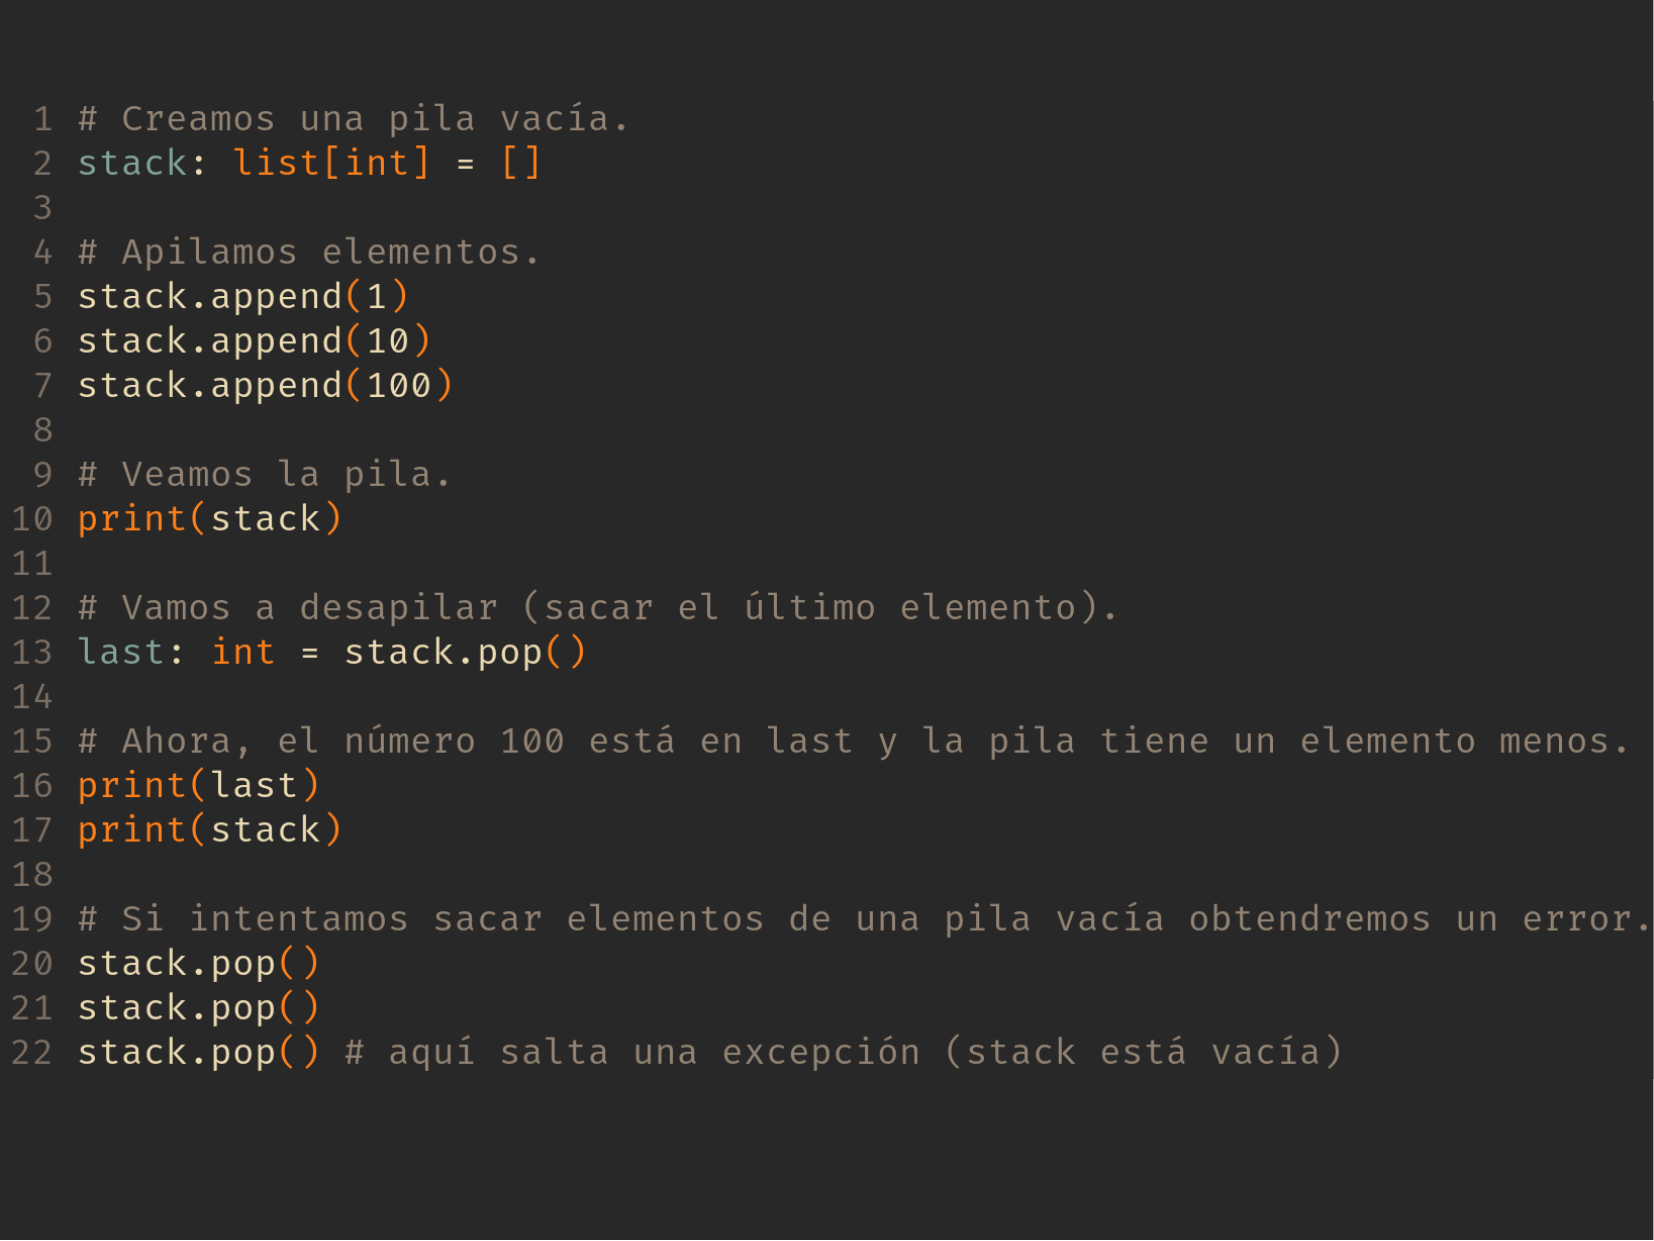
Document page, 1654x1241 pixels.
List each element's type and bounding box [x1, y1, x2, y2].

picture [2, 101, 1654, 1079]
